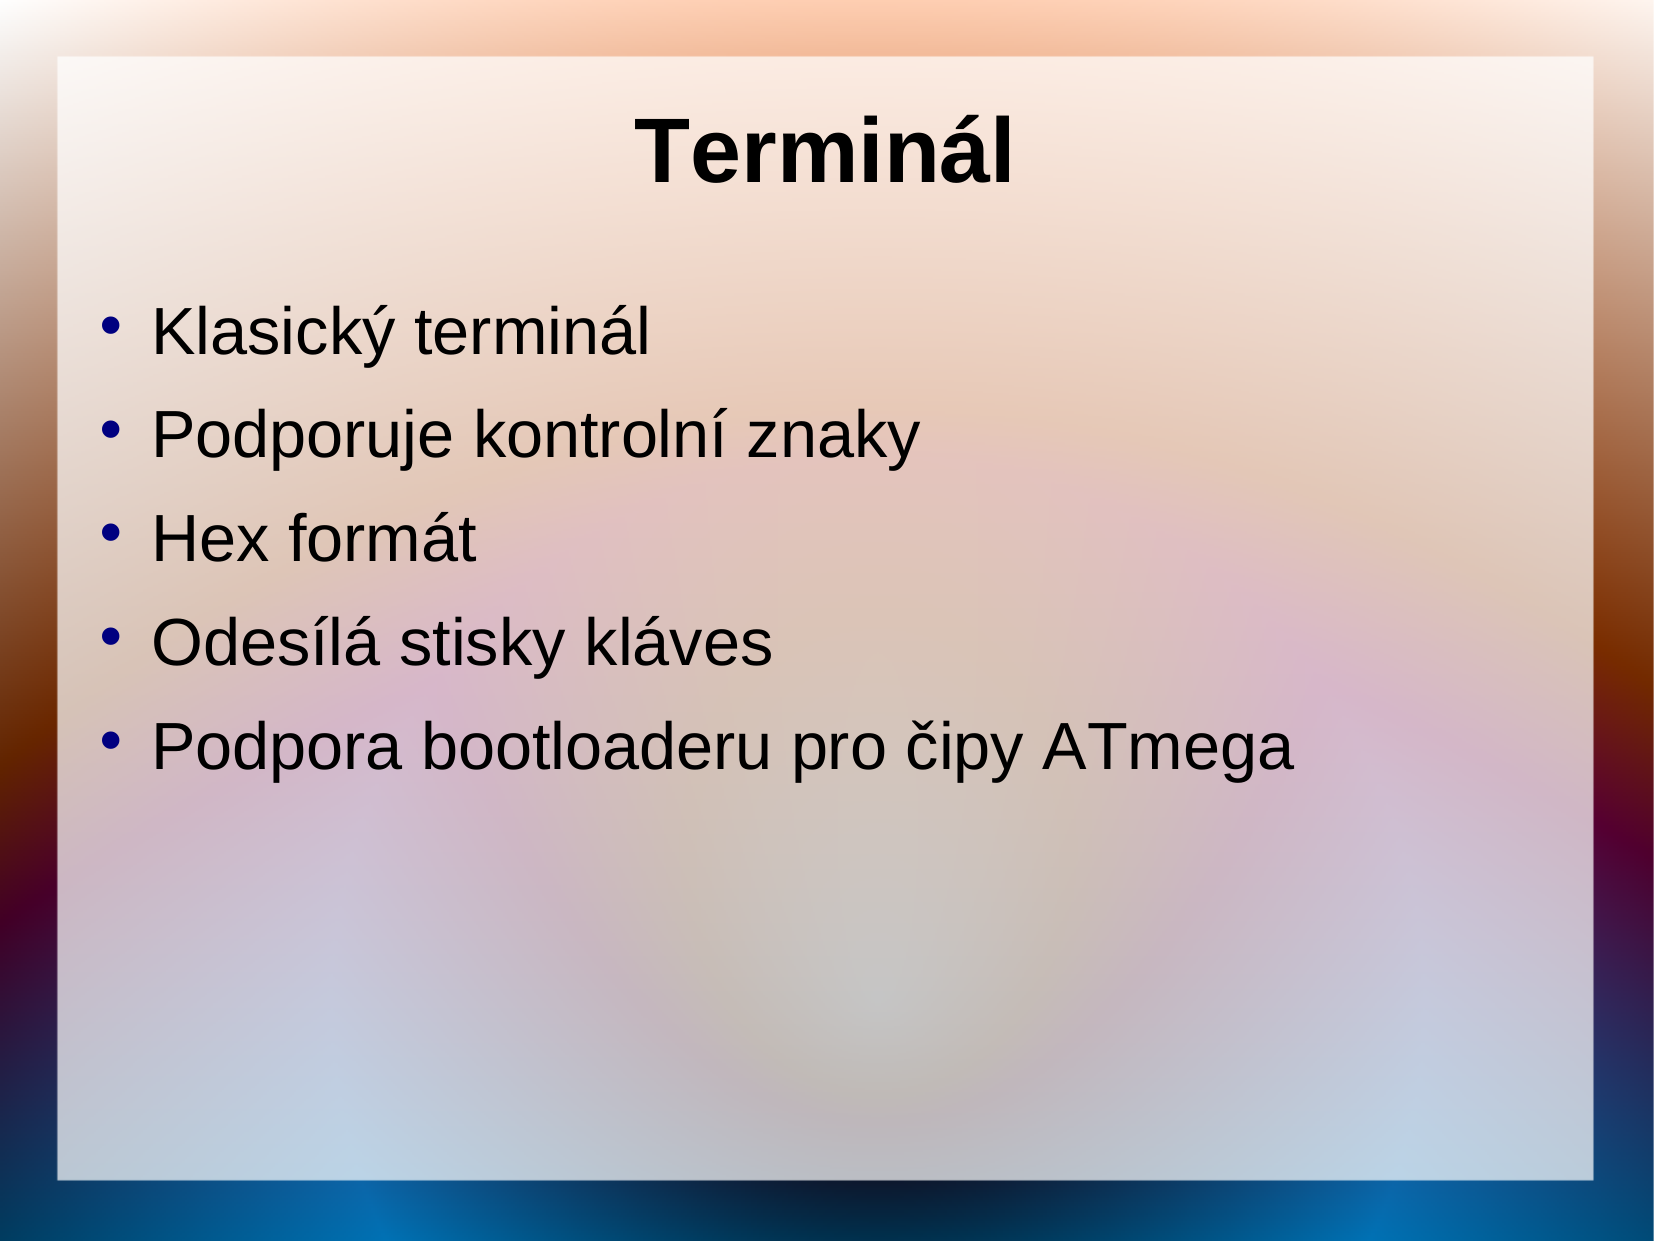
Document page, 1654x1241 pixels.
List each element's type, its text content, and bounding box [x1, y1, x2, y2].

picture [0, 0, 1654, 1241]
text_box Klasický terminál Podporuje kontrolní znaky Hex formát Odesílá stisky kláves Podpora bootloaderu pro čipy ATmega [82, 290, 1571, 1109]
title Terminál [82, 49, 1569, 255]
